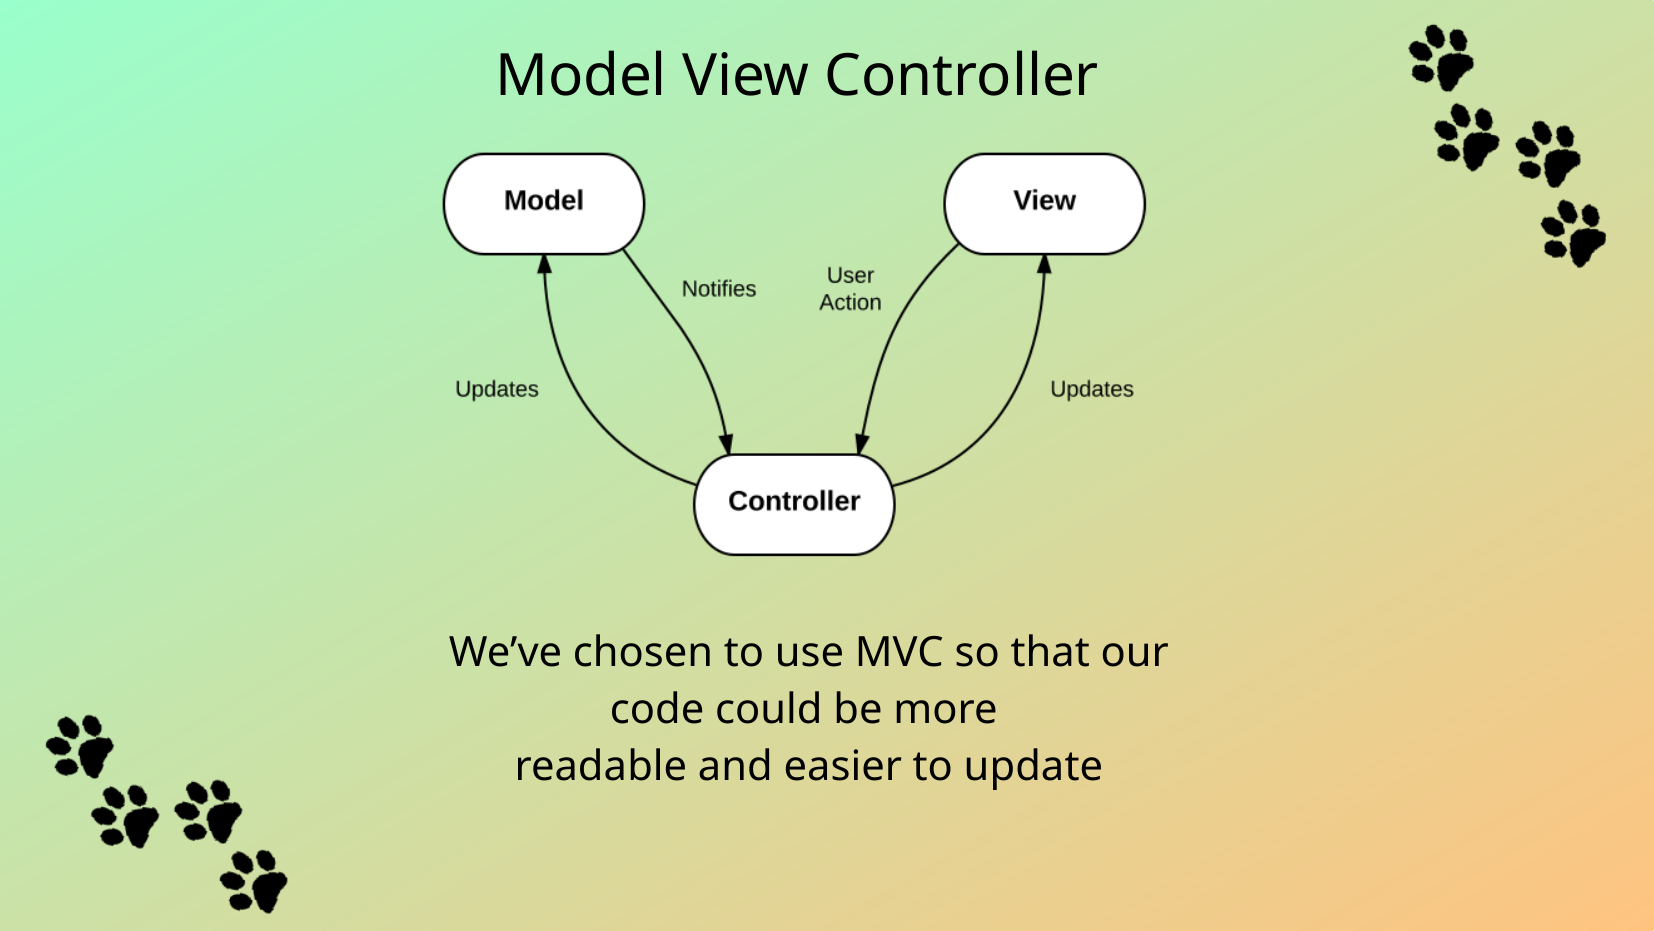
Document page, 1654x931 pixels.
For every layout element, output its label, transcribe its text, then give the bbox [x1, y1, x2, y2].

picture [419, 129, 1170, 580]
text_box We’ve chosen to use MVC so that our code could be more readable and easier to update [425, 590, 1193, 824]
picture [0, 609, 388, 931]
picture [1311, 0, 1654, 363]
subtitle Model View Controller [413, 0, 1182, 189]
